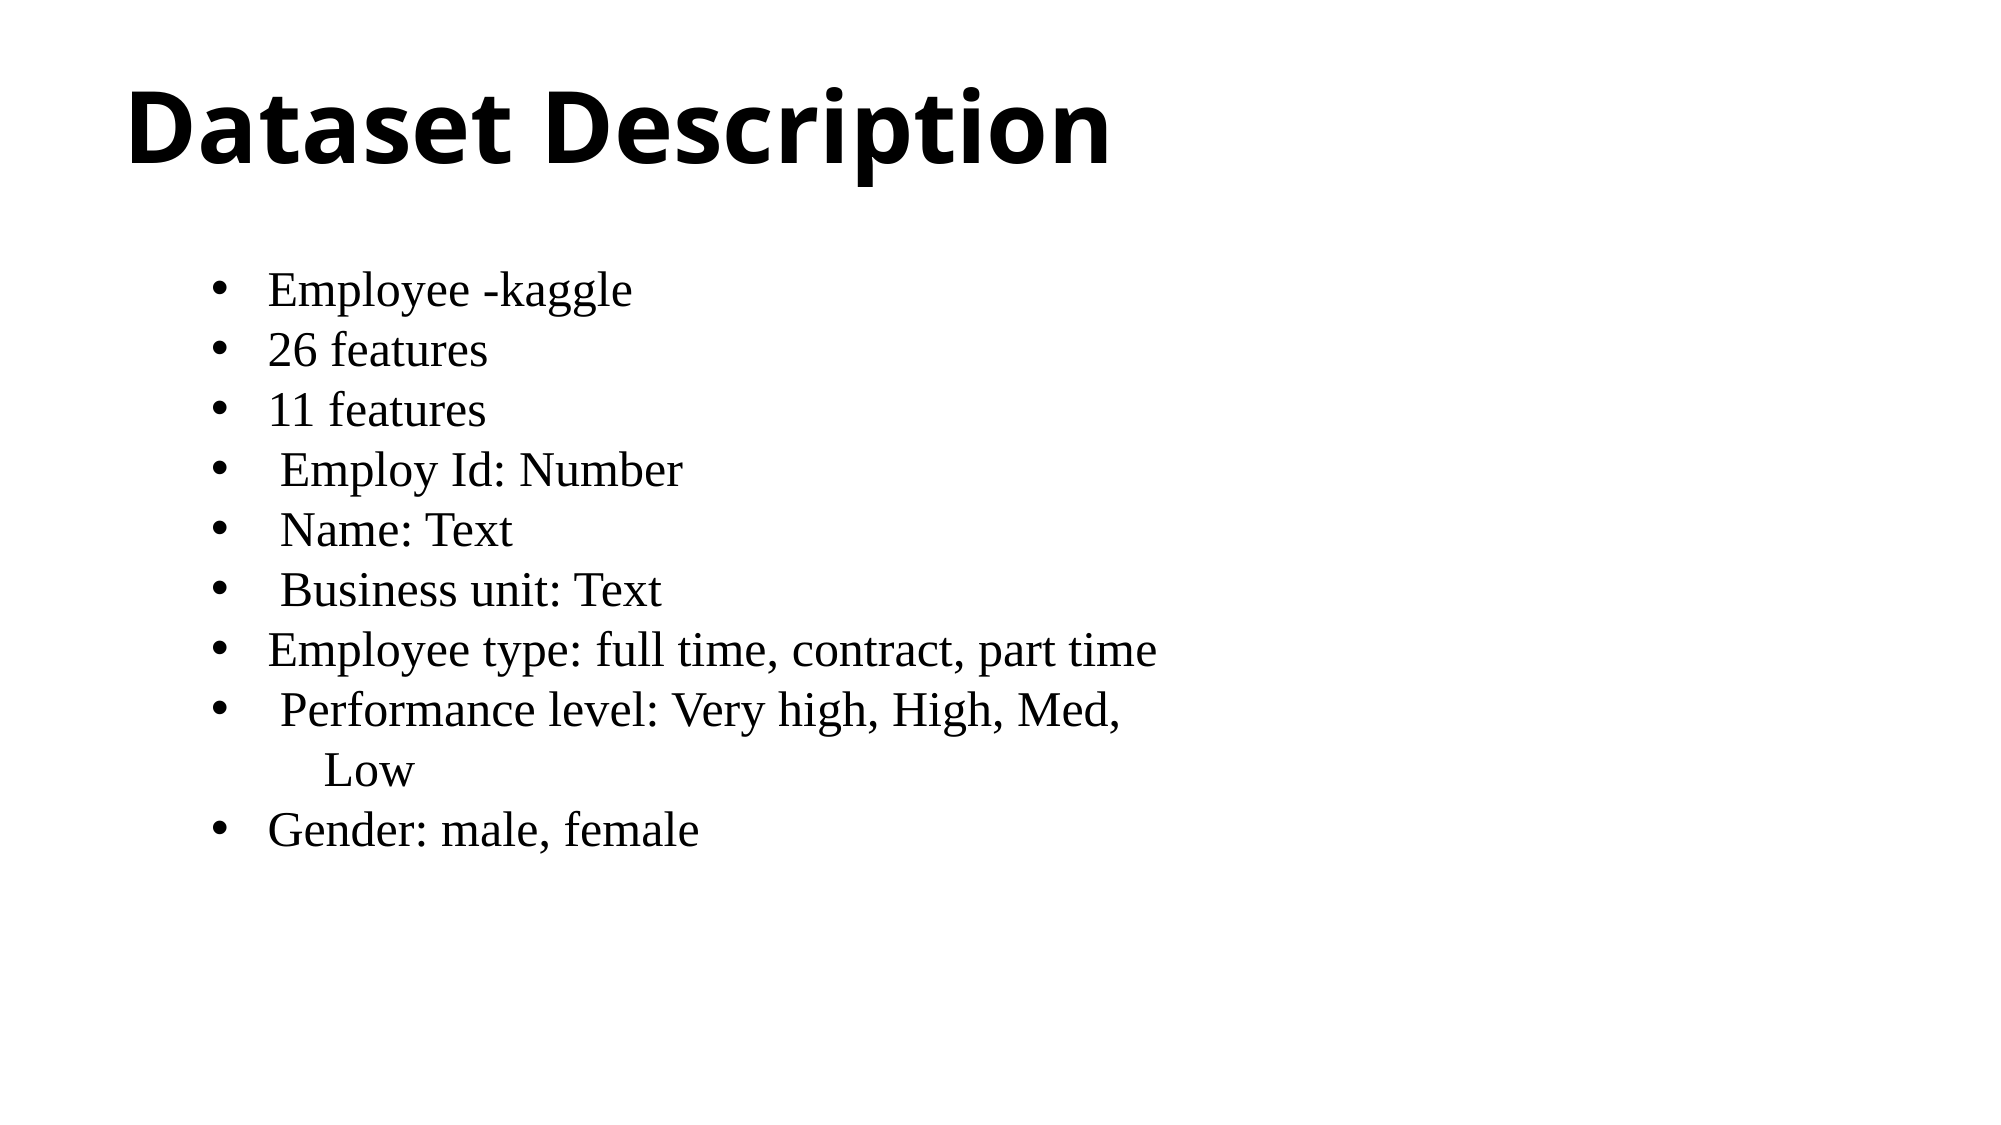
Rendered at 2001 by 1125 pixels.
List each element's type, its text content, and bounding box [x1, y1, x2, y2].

text_box Employee -kaggle 26 features 11 features Employ Id: Number Name: Text Business unit: Text Employee type: full time, contract, part time Performance level: Very high, High, Med, Low Gender: male, female [196, 249, 1198, 871]
title Dataset Description [123, 63, 1877, 188]
